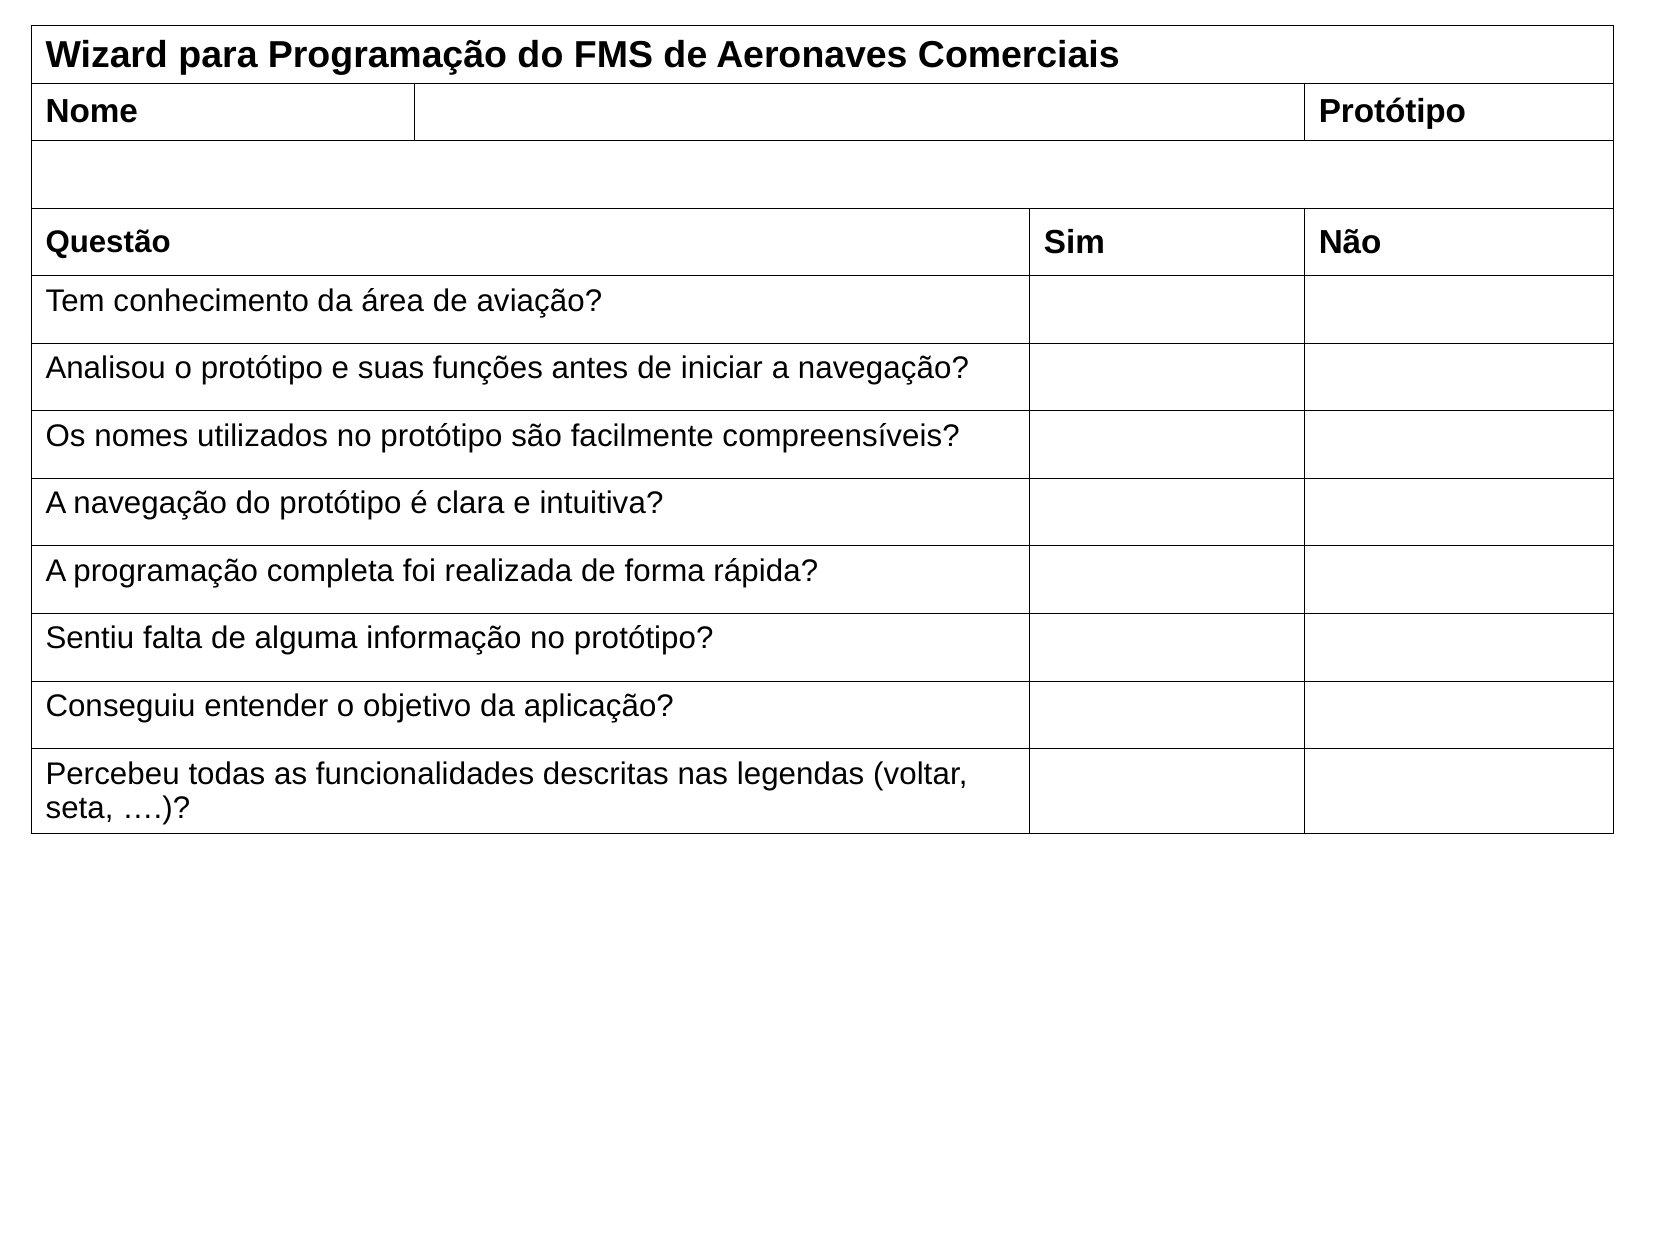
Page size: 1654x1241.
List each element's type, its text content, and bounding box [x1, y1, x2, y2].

table_cell [1030, 546, 1304, 613]
table_cell Analisou o protótipo e suas funções antes de iniciar a navegação? [32, 344, 1029, 410]
table_cell [1305, 276, 1613, 343]
table_cell Conseguiu entender o objetivo da aplicação? [32, 682, 1029, 748]
table_cell Tem conhecimento da área de aviação? [32, 276, 1029, 343]
table_cell [1305, 479, 1613, 545]
table_cell Sentiu falta de alguma informação no protótipo? [32, 614, 1029, 681]
table_cell A programação completa foi realizada de forma rápida? [32, 546, 1029, 613]
table_cell [1030, 682, 1304, 748]
table_cell [1030, 614, 1304, 681]
table_header Wizard para Programação do FMS de Aeronaves Comerciais [32, 26, 1613, 83]
table_cell [1305, 682, 1613, 748]
table_cell Não [1305, 209, 1613, 275]
table_cell Os nomes utilizados no protótipo são facilmente compreensíveis? [32, 411, 1029, 478]
table_cell [415, 84, 1304, 140]
table_cell [1305, 546, 1613, 613]
table_cell A navegação do protótipo é clara e intuitiva? [32, 479, 1029, 545]
table_cell [1305, 344, 1613, 410]
table_cell [1305, 749, 1613, 833]
table_cell Sim [1030, 209, 1304, 275]
table_cell [1030, 749, 1304, 833]
table_cell [1305, 614, 1613, 681]
table_cell Questão [32, 209, 1029, 275]
table_cell [1030, 276, 1304, 343]
table_cell [1305, 411, 1613, 478]
table_cell [1030, 411, 1304, 478]
table_cell Nome [32, 84, 414, 140]
table_cell [32, 141, 1613, 208]
table_cell Percebeu todas as funcionalidades descritas nas legendas (voltar, seta, ….)? [32, 749, 1029, 833]
table_cell Protótipo [1305, 84, 1613, 140]
table_cell [1030, 479, 1304, 545]
table_cell [1030, 344, 1304, 410]
